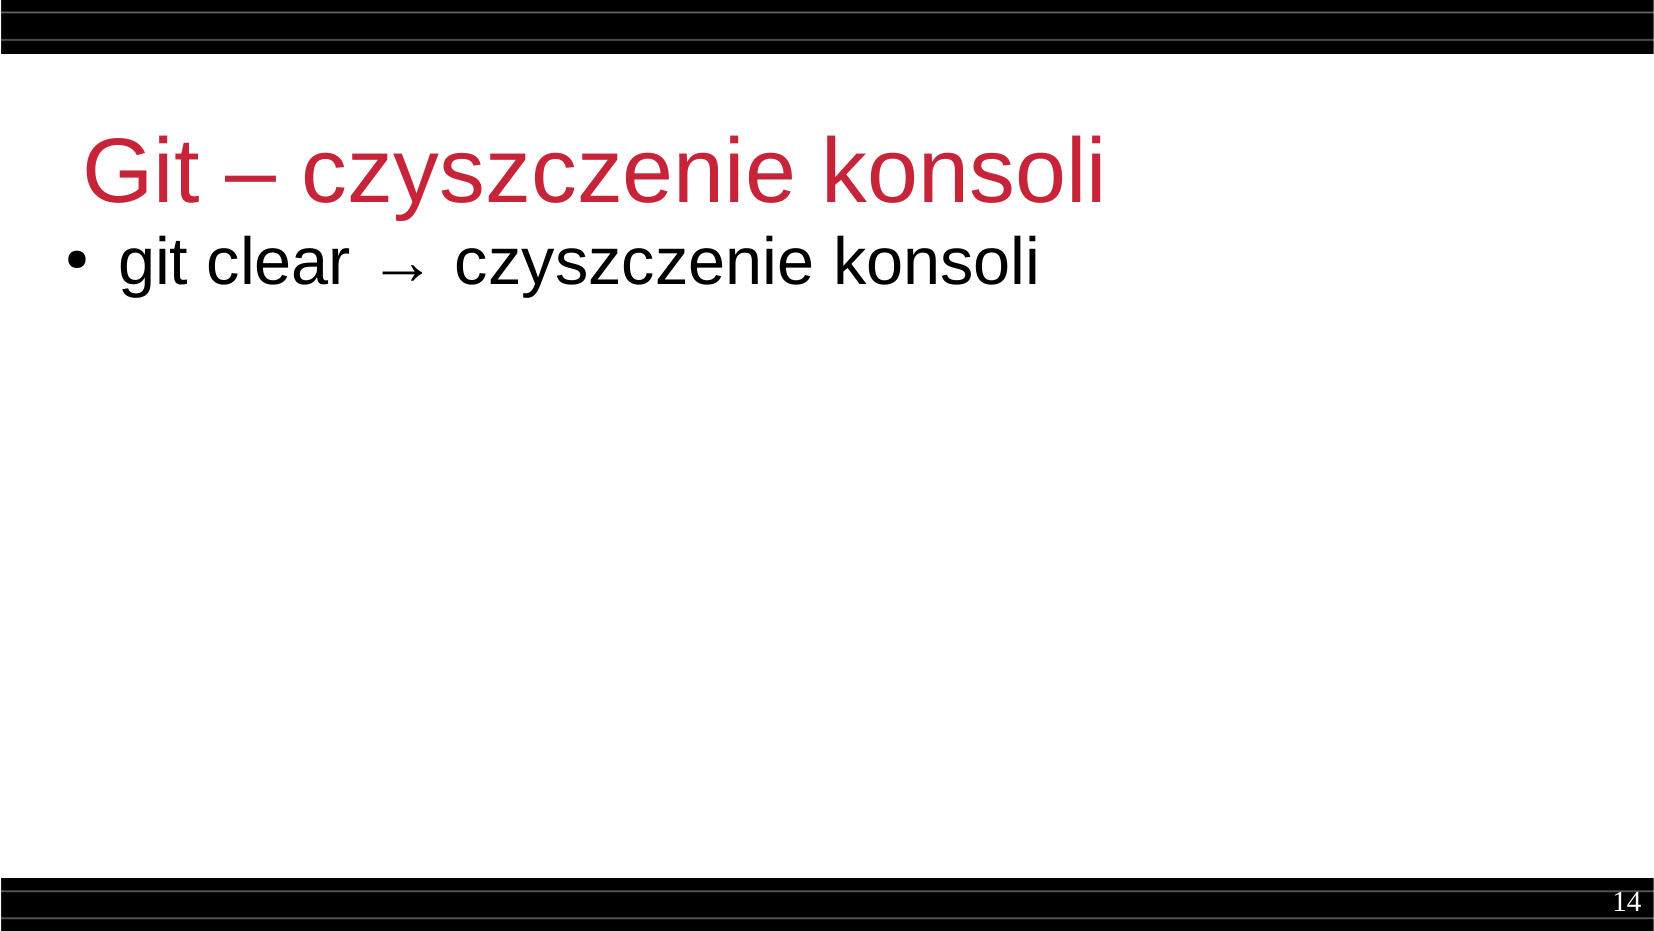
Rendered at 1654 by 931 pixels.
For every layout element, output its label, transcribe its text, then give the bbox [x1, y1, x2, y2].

title Git – czyszczenie konsoli [82, 92, 1571, 249]
picture [1, 878, 1654, 931]
picture [1, 0, 1654, 54]
list git clear → czyszczenie konsoli [47, 224, 1536, 804]
